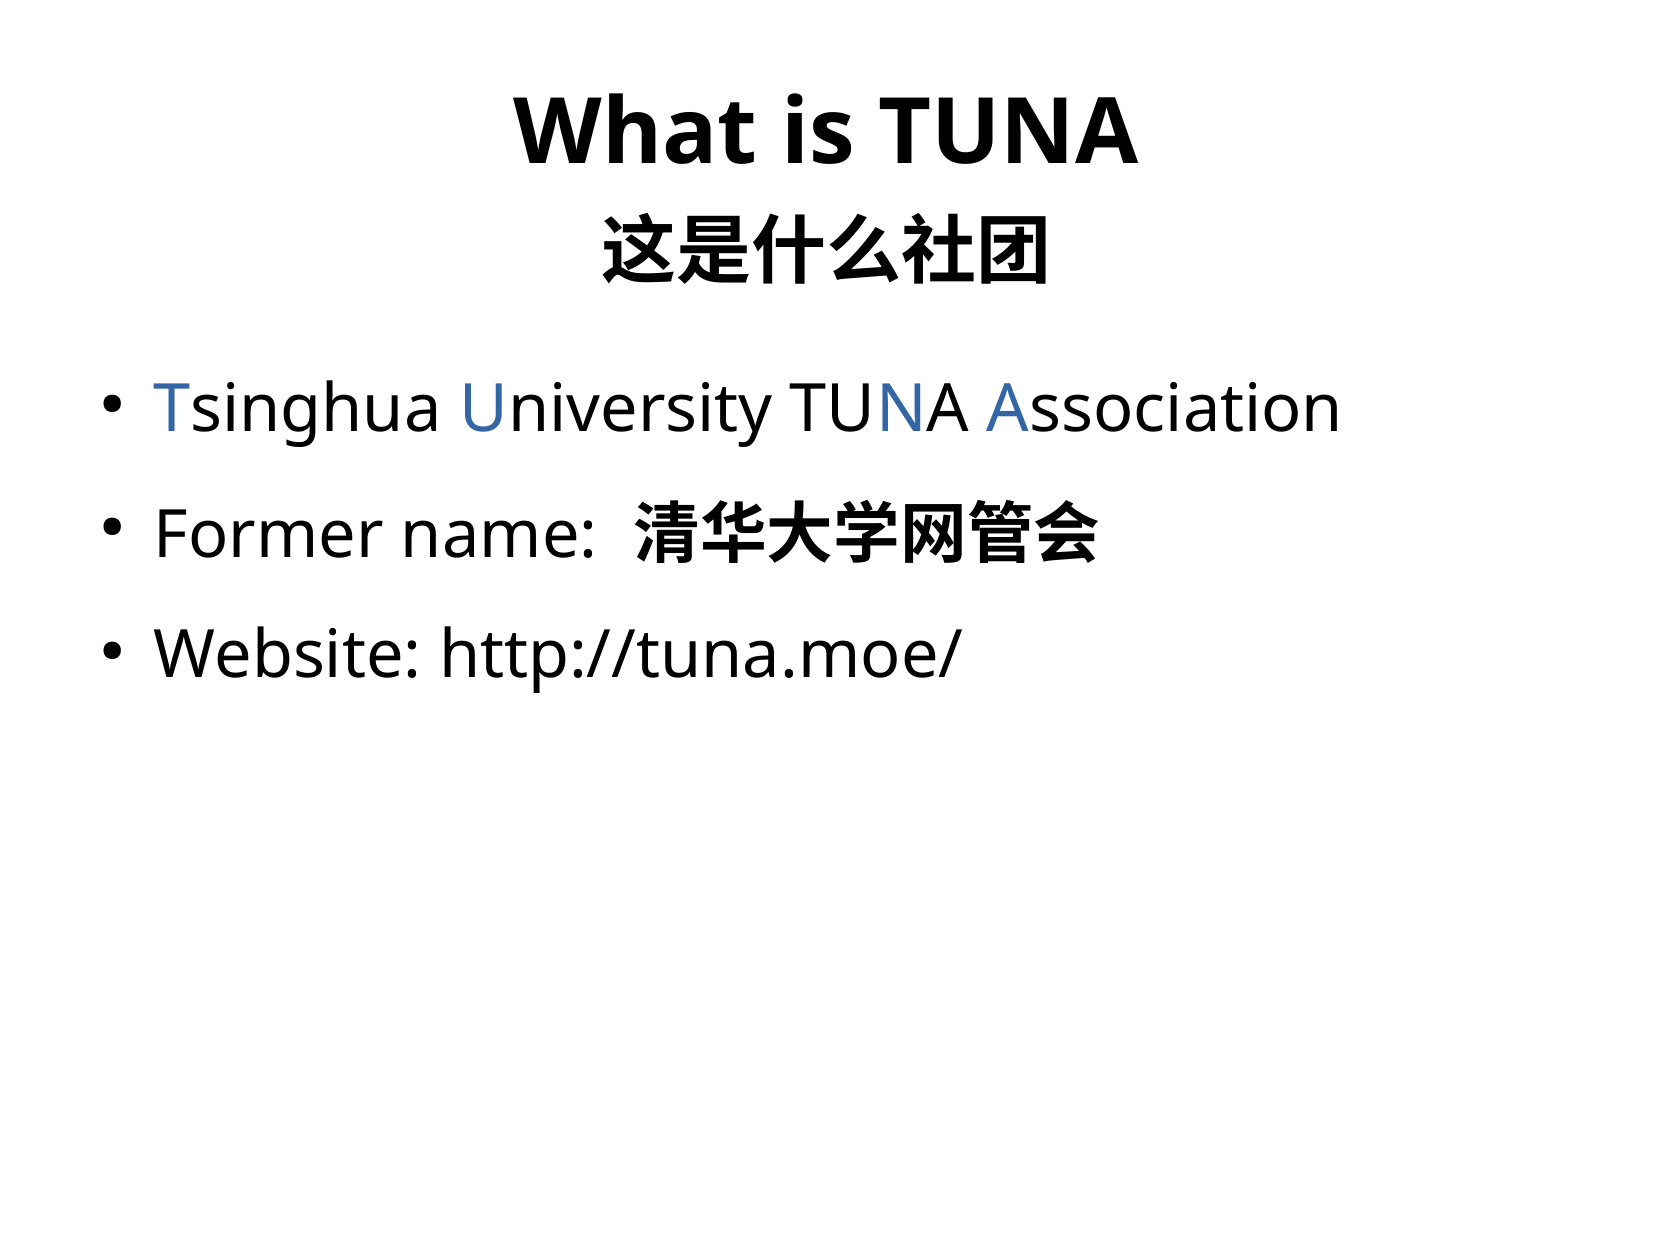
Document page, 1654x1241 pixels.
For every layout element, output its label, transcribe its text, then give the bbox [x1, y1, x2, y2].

list Tsinghua University TUNA Association Former name: 清华大学网管会 Website: http://tuna.moe/ [82, 360, 1571, 1010]
title What is TUNA 这是什么社团 [82, 49, 1571, 316]
